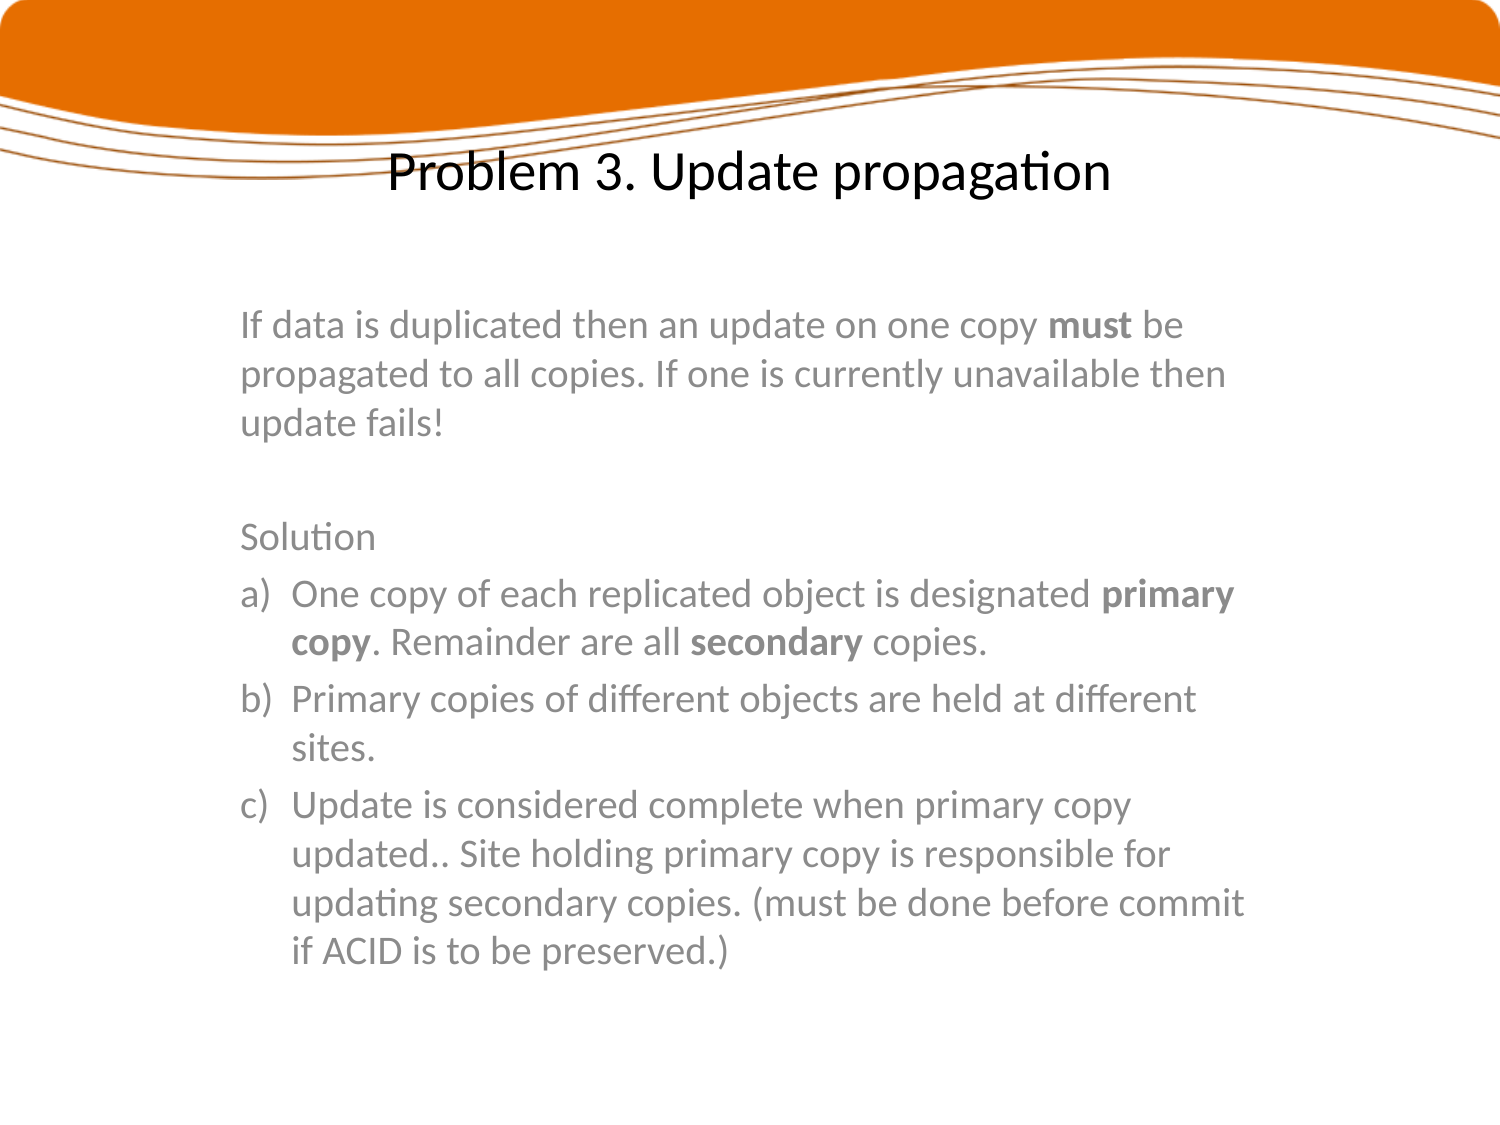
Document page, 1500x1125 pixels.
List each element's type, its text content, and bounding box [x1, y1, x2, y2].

subtitle If data is duplicated then an update on one copy must be propagated to all copies. If one is currently unavailable then update fails! Solution One copy of each replicated object is designated primary copy. Remainder are all secondary copies. Primary copies of different objects are held at different sites. Update is considered complete when primary copy updated.. Site holding primary copy is responsible for updating secondary copies. (must be done before commit if ACID is to be preserved.) [225, 290, 1275, 988]
picture [0, 0, 1500, 180]
title Problem 3. Update propagation [75, 125, 1425, 279]
